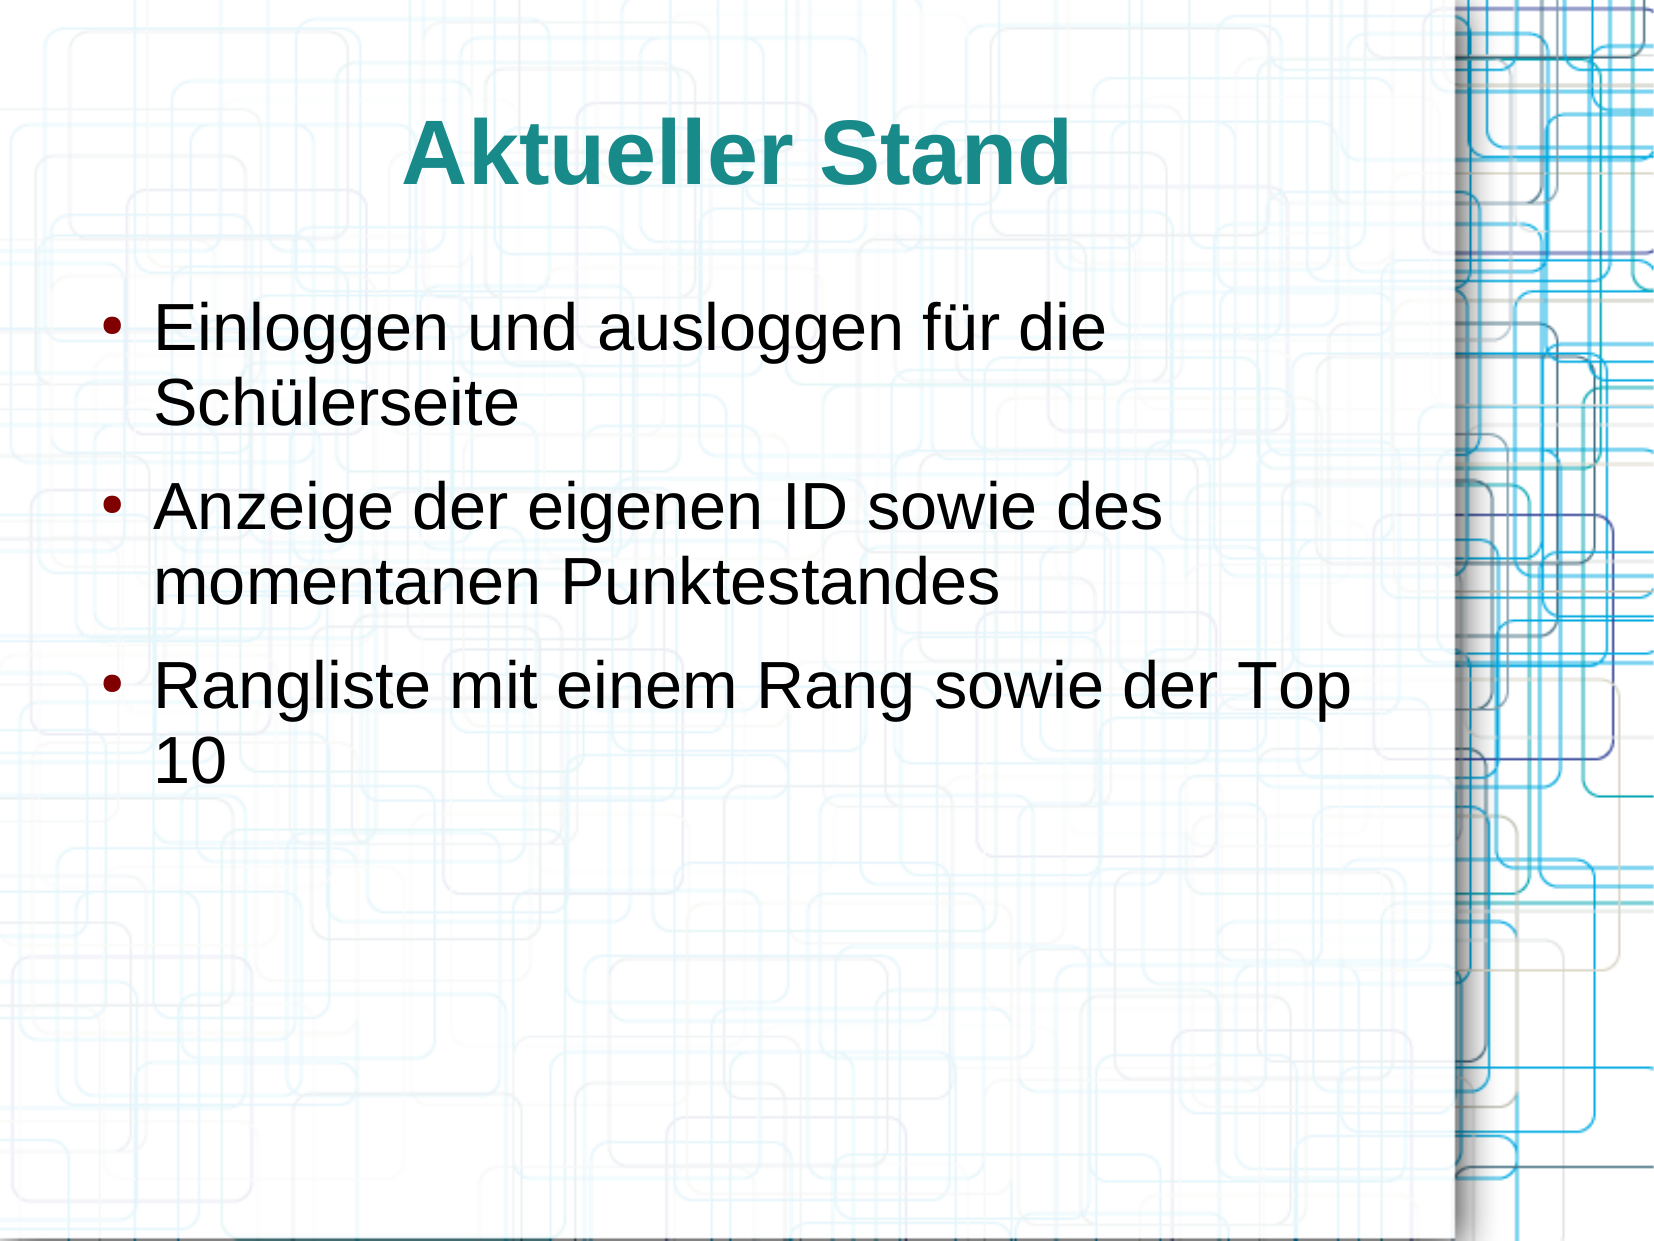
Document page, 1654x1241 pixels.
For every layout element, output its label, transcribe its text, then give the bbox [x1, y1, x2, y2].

title Aktueller Stand [59, 49, 1418, 257]
list Einloggen und ausloggen für die Schülerseite Anzeige der eigenen ID sowie des momentanen Punktestandes Rangliste mit einem Rang sowie der Top 10 [82, 290, 1418, 1109]
picture [0, 0, 1654, 1241]
